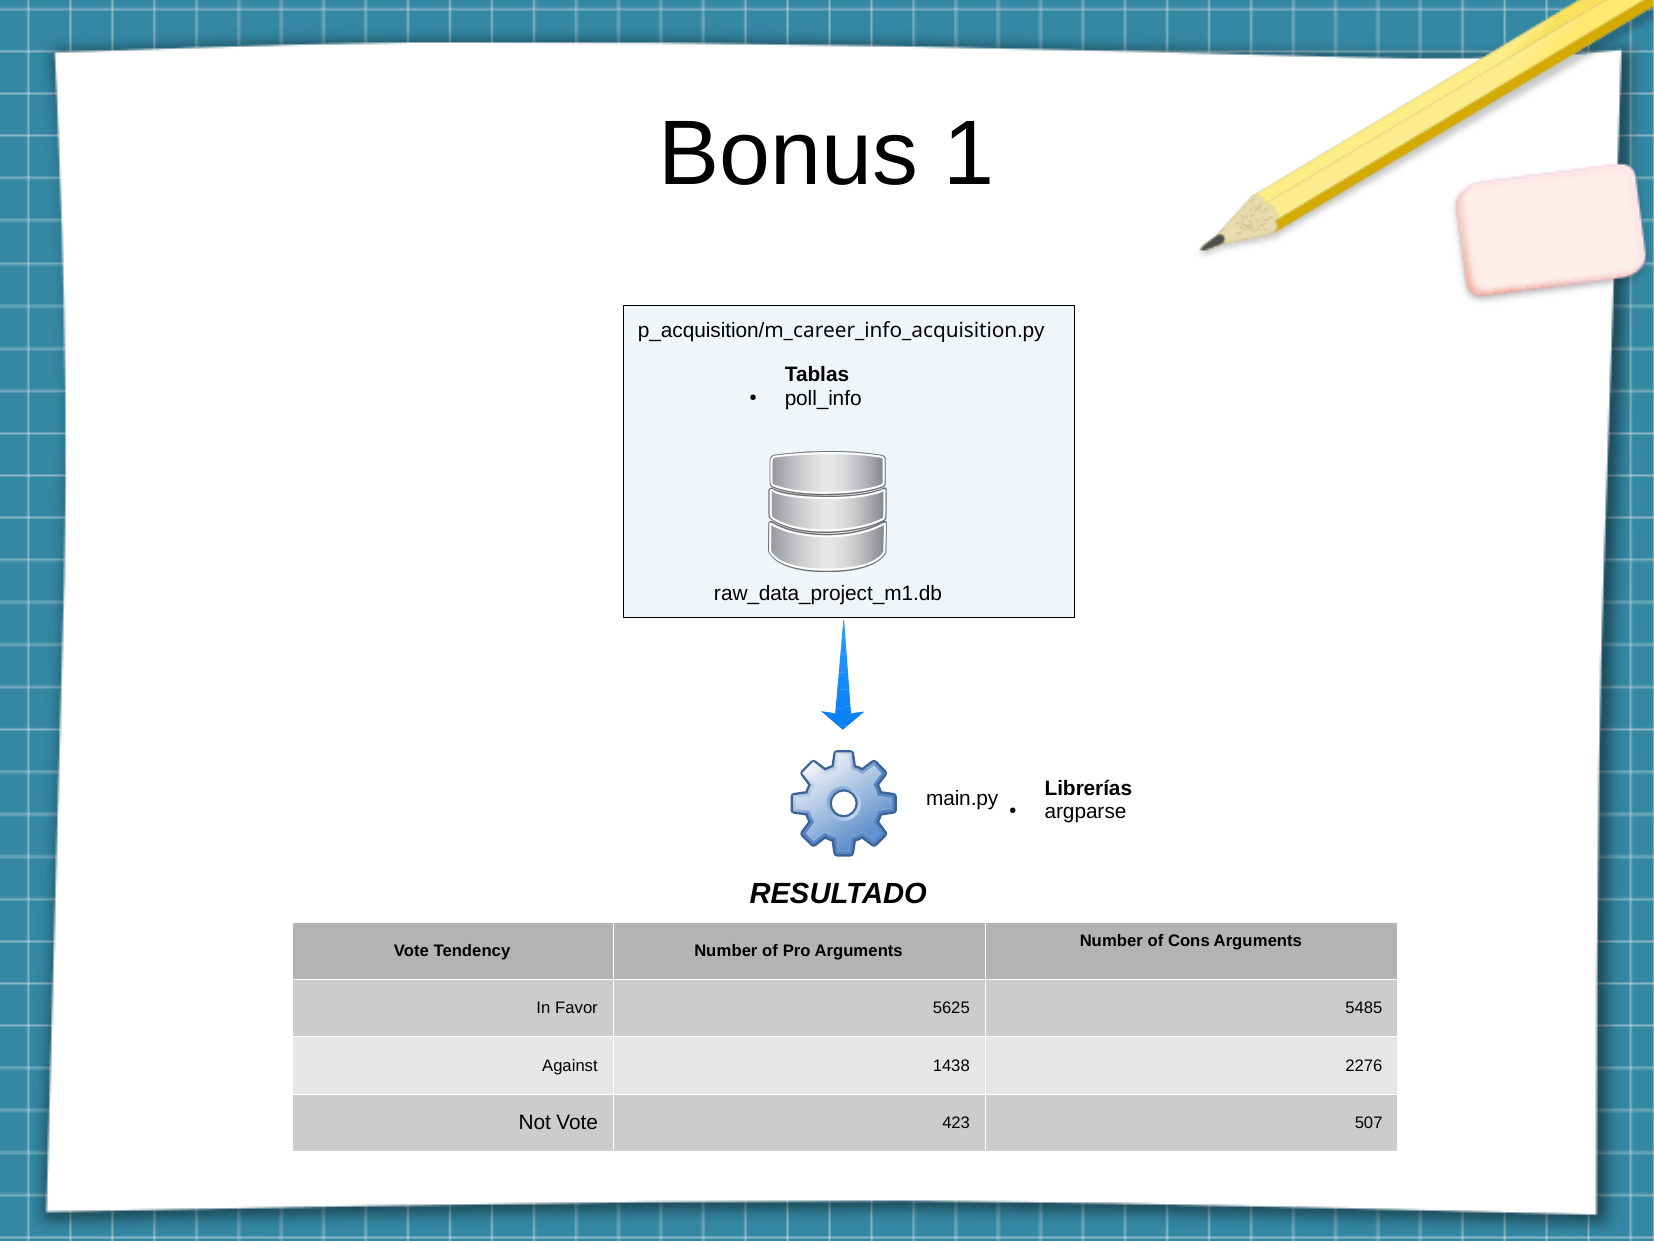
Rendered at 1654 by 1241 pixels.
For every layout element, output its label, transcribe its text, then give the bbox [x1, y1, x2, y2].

table_header Number of Pro Arguments [614, 923, 985, 979]
table_cell 5625 [614, 980, 985, 1036]
table_header Vote Tendency [293, 923, 613, 979]
table_cell 1438 [614, 1037, 985, 1094]
table_cell In Favor [293, 980, 613, 1036]
table_cell 5485 [986, 980, 1397, 1036]
table_header Number of Cons Arguments [986, 923, 1397, 979]
text_box raw_data_project_m1.db [699, 574, 970, 620]
text_box RESULTADO [734, 869, 945, 918]
picture [0, 0, 1654, 1241]
text_box main.py [912, 779, 994, 825]
text_box Tablas poll_info [734, 355, 930, 441]
table_cell Against [293, 1037, 613, 1094]
text_box p_acquisition/m_career_info_acquisition.py [623, 307, 1072, 347]
text_box Librerías argparse [994, 769, 1190, 855]
text_box [623, 305, 1075, 618]
table_cell 2276 [986, 1037, 1397, 1094]
title Bonus 1 [82, 49, 1571, 257]
table_cell 423 [614, 1095, 985, 1151]
table_cell Not Vote [293, 1095, 613, 1151]
table_cell 507 [986, 1095, 1397, 1151]
